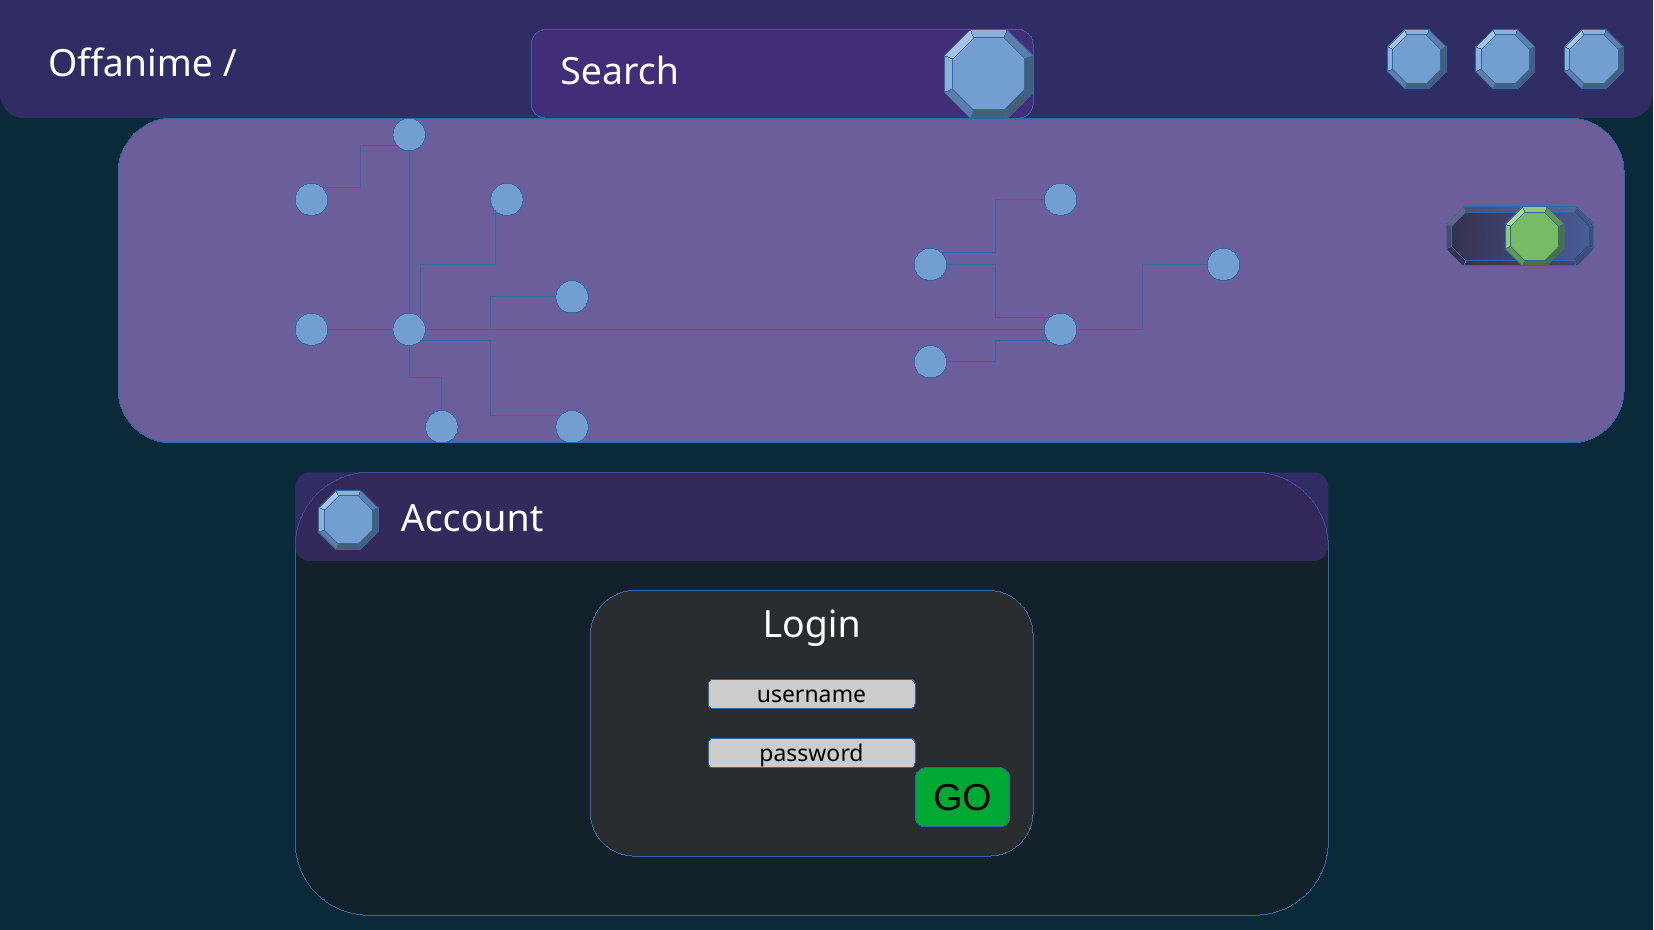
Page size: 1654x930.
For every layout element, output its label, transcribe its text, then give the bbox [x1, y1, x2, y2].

text_box Offanime / [29, 29, 266, 95]
text_box [0, 0, 1653, 443]
text_box password [708, 738, 916, 768]
text_box GO [915, 767, 1010, 827]
text_box username [708, 679, 916, 709]
text_box Account [383, 472, 561, 561]
text_box [295, 472, 1329, 916]
text_box Search [531, 0, 709, 103]
text_box Login [737, 590, 886, 656]
